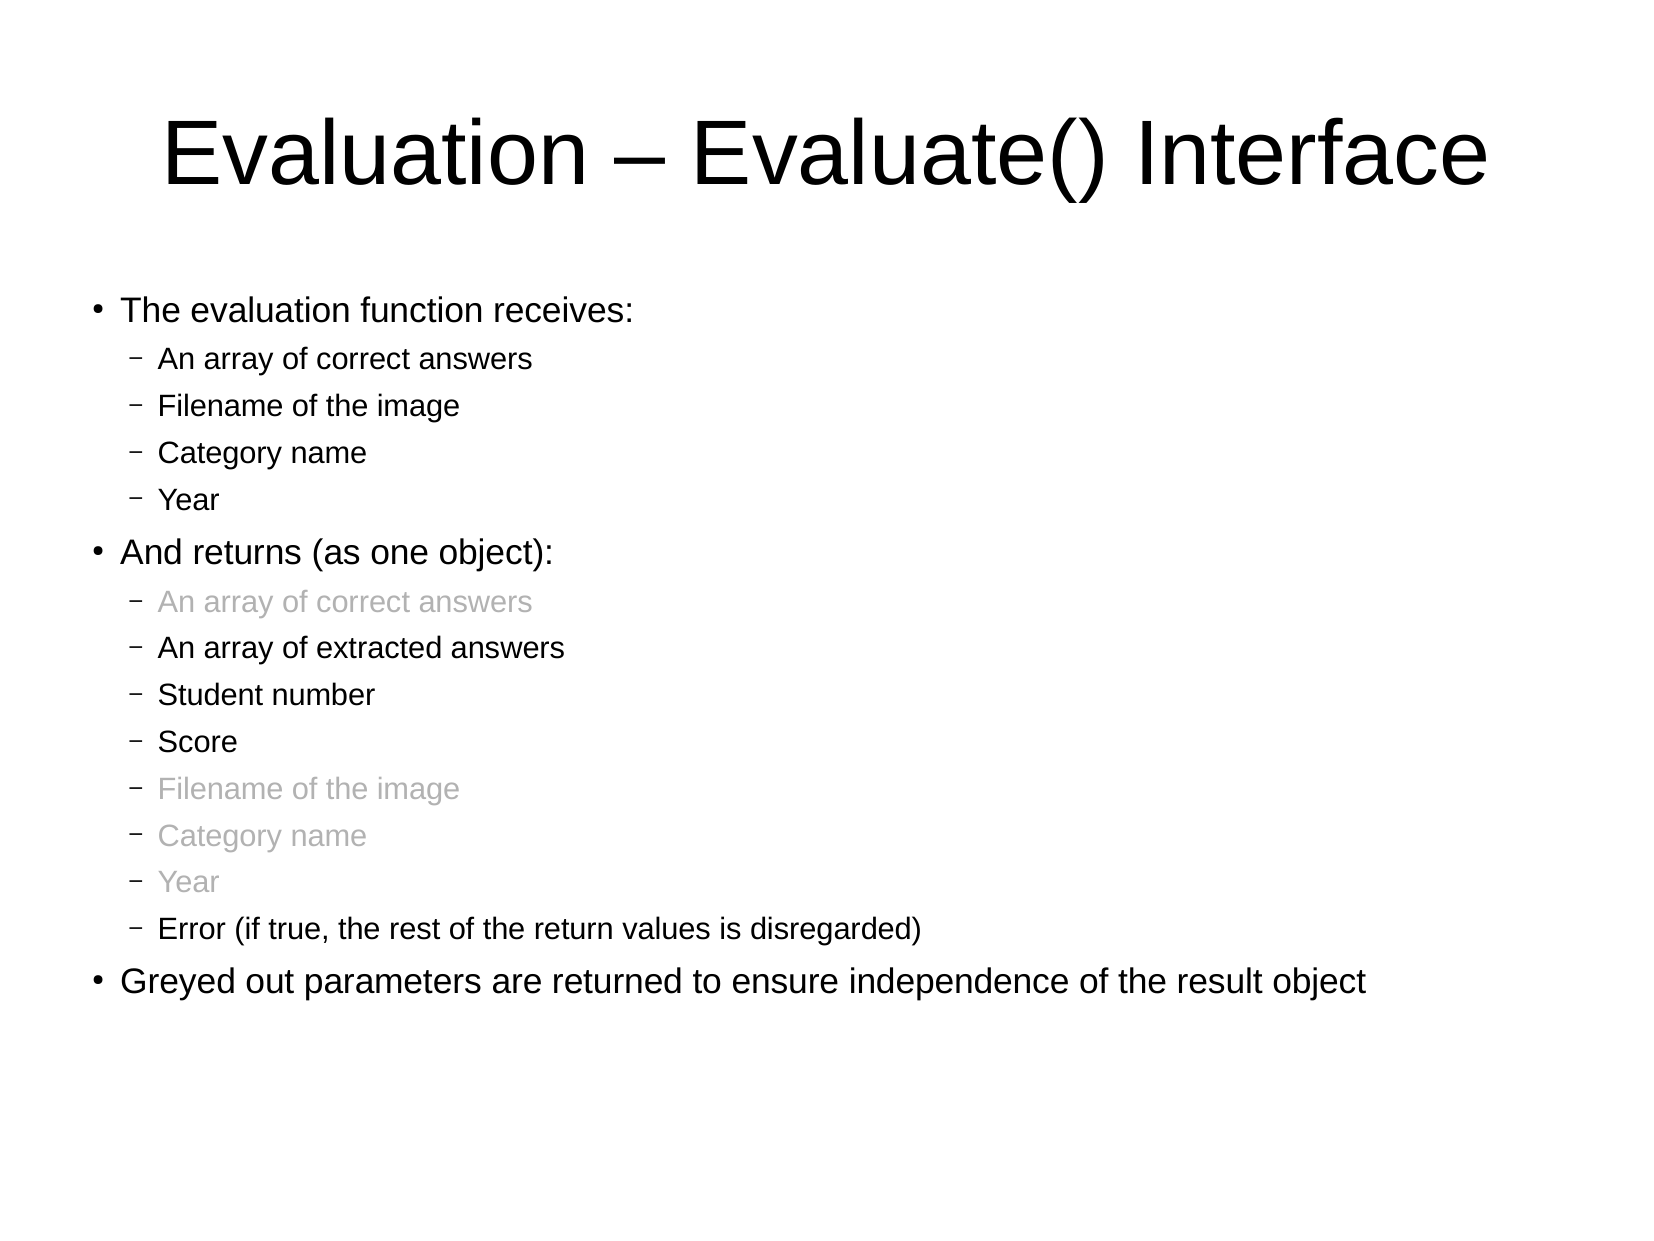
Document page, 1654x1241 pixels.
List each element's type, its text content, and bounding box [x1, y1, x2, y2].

title Evaluation – Evaluate() Interface [82, 49, 1571, 257]
list The evaluation function receives: An array of correct answers Filename of the image Category name Year And returns (as one object): An array of correct answers An array of extracted answers Student number Score Filename of the image Category name Year Error (if true, the rest of the return values is disregarded) Greyed out parameters are returned to ensure independence of the result object [82, 290, 1571, 1010]
